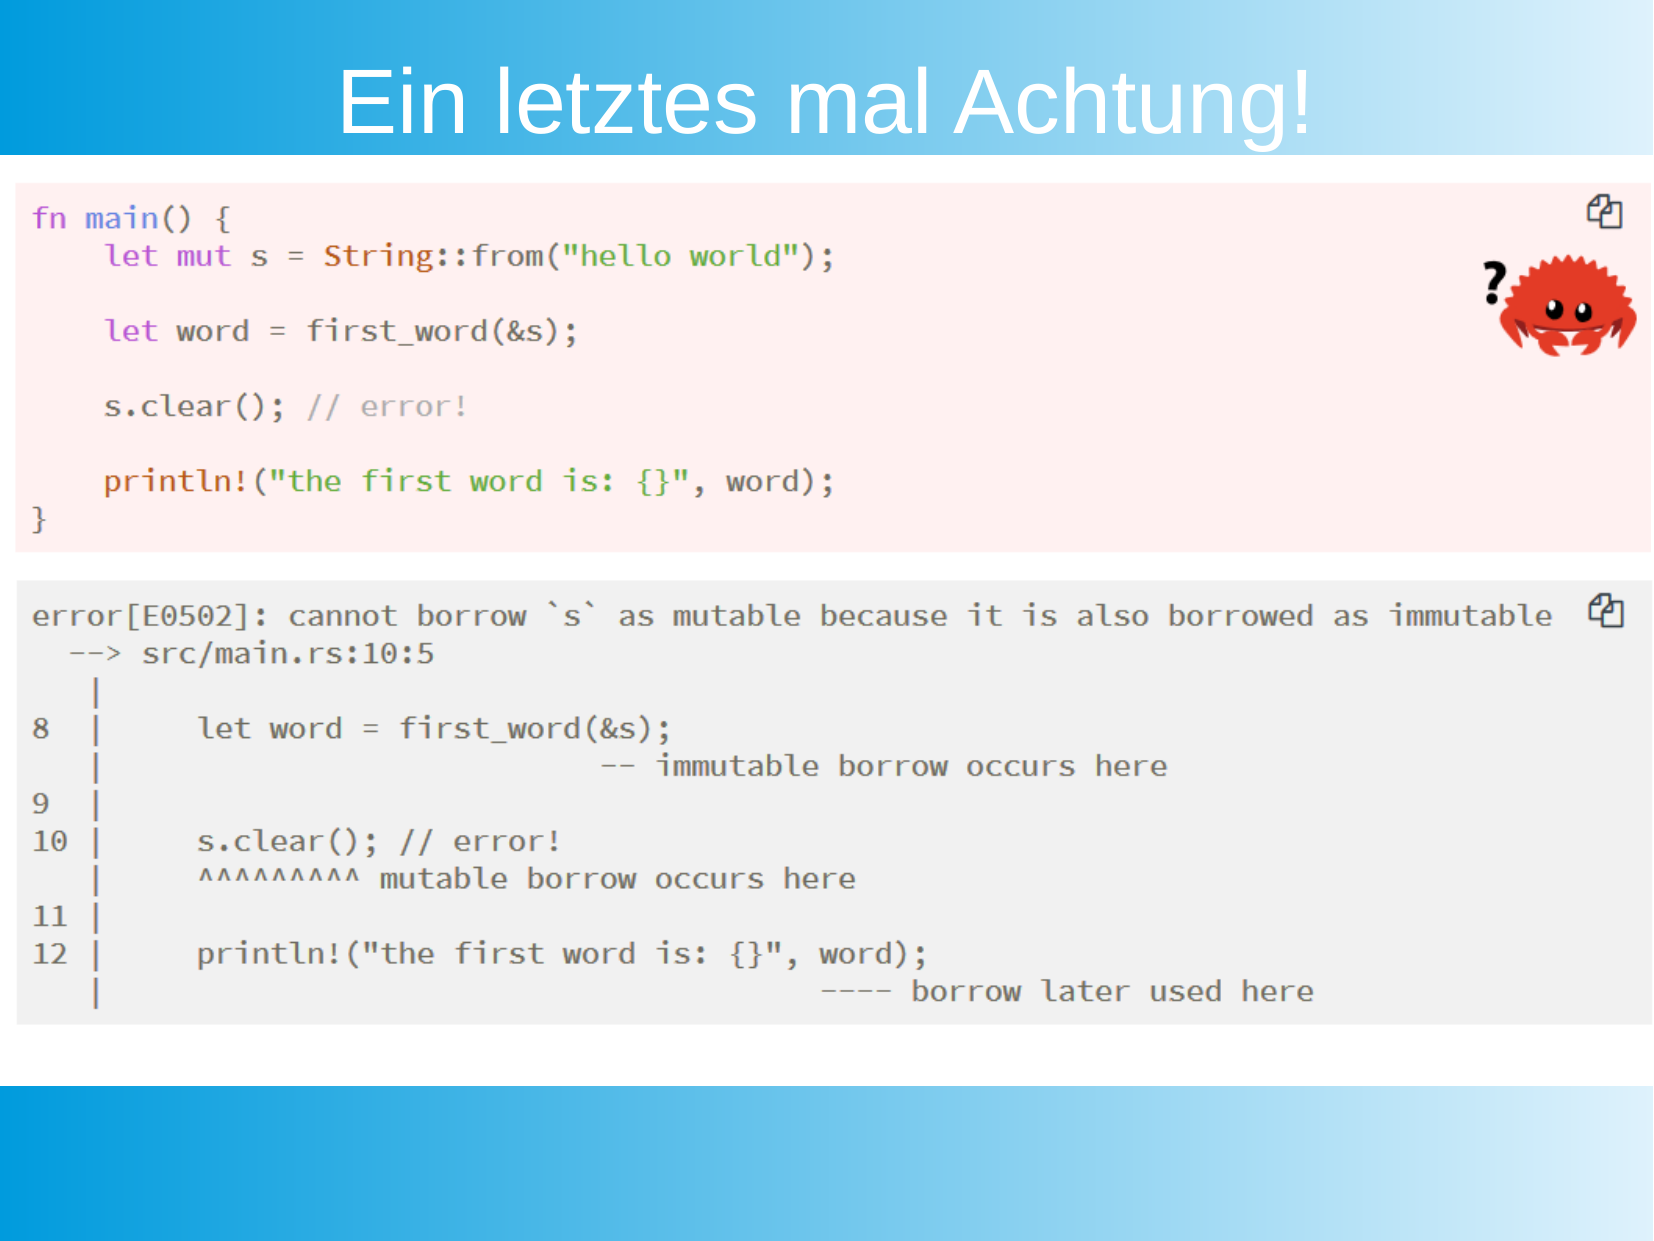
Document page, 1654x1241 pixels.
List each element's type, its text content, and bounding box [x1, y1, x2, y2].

title Ein letztes mal Achtung! [82, 49, 1571, 155]
picture [11, 177, 1651, 554]
picture [14, 576, 1654, 1028]
